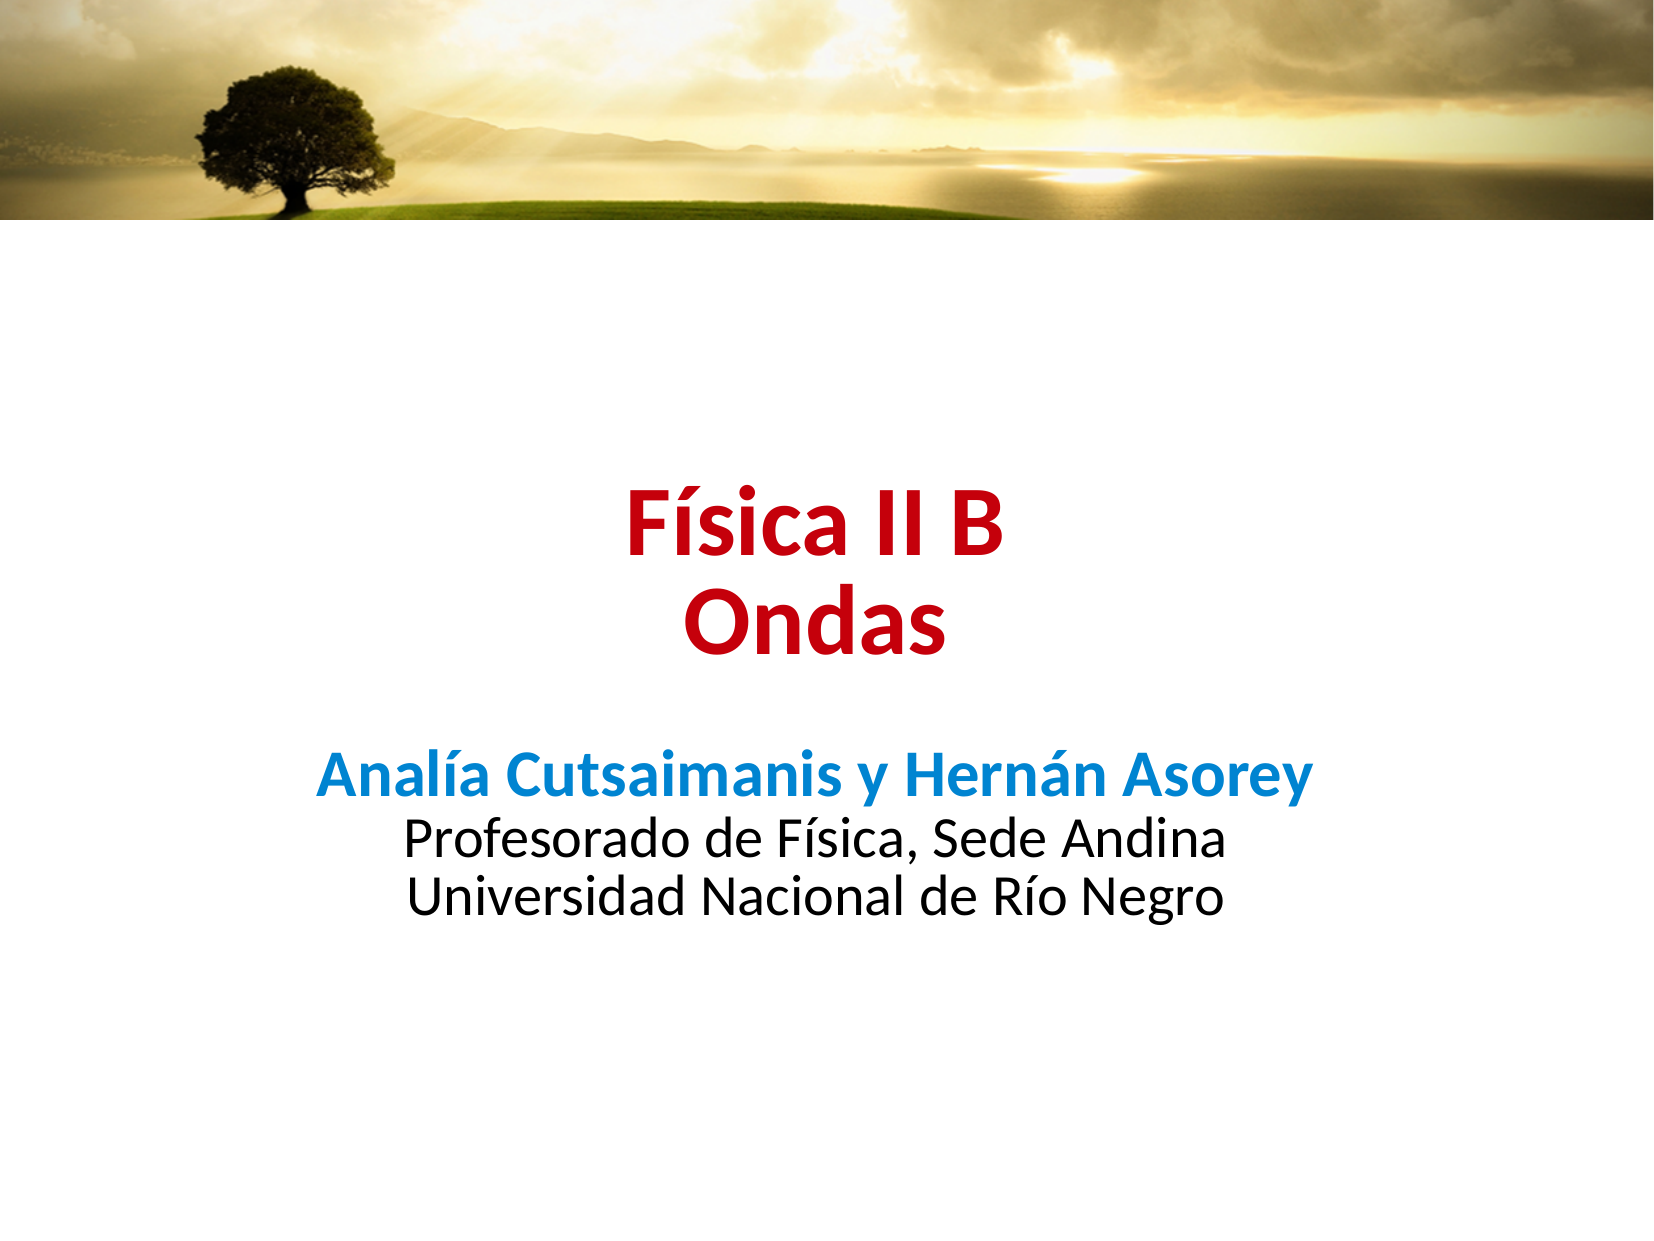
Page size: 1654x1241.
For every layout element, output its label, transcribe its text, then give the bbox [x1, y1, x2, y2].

picture [0, 0, 1654, 220]
subtitle Física II B Ondas Analía Cutsaimanis y Hernán Asorey Profesorado de Física, Sede Andina Universidad Nacional de Río Negro [71, 255, 1561, 1156]
